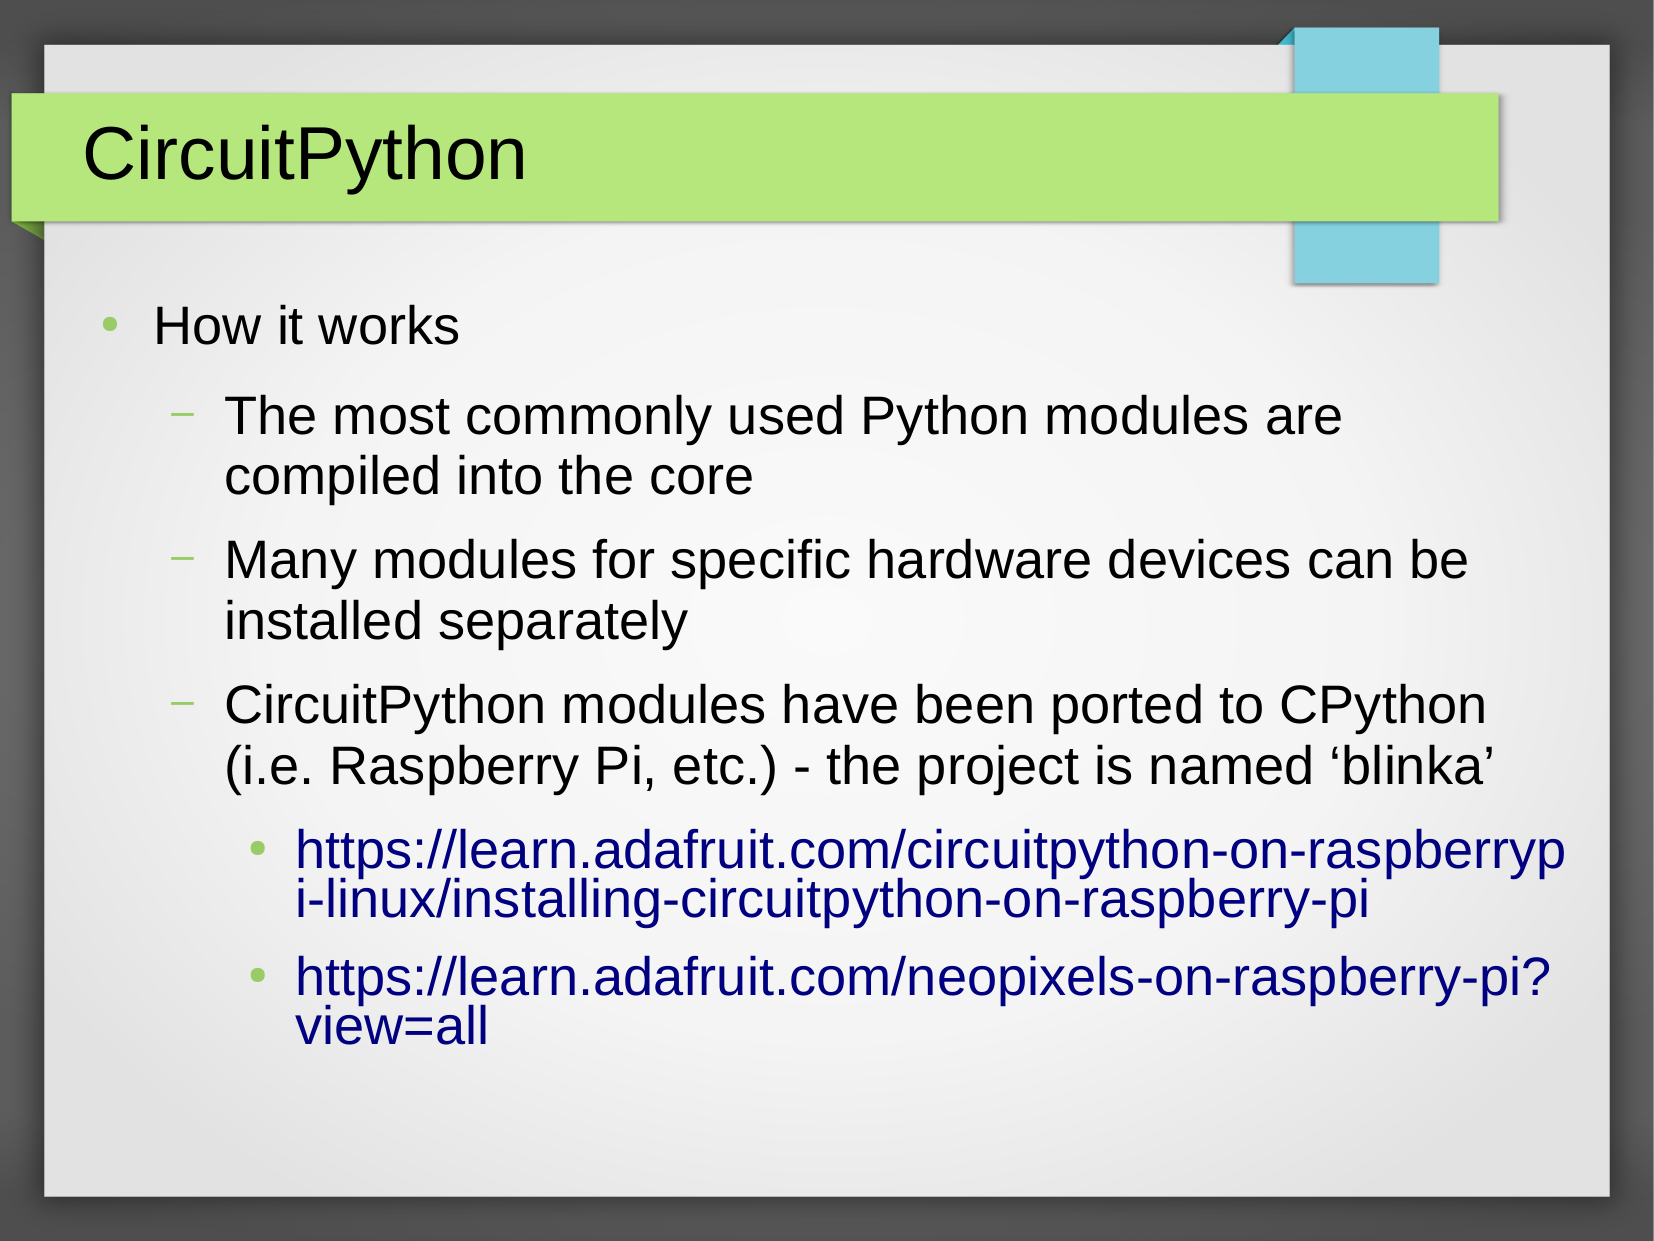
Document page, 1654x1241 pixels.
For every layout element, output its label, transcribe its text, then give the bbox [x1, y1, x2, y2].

picture [0, 0, 1654, 1241]
list How it works The most commonly used Python modules are compiled into the core Many modules for specific hardware devices can be installed separately CircuitPython modules have been ported to CPython (i.e. Raspberry Pi, etc.) - the project is named ‘blinka’ https://learn.adafruit.com/circuitpython-on-raspberrypi-linux/installing-circuitpython-on-raspberry-pi https://learn.adafruit.com/neopixels-on-raspberry-pi?view=all [82, 295, 1571, 1141]
title CircuitPython [82, 94, 1264, 213]
